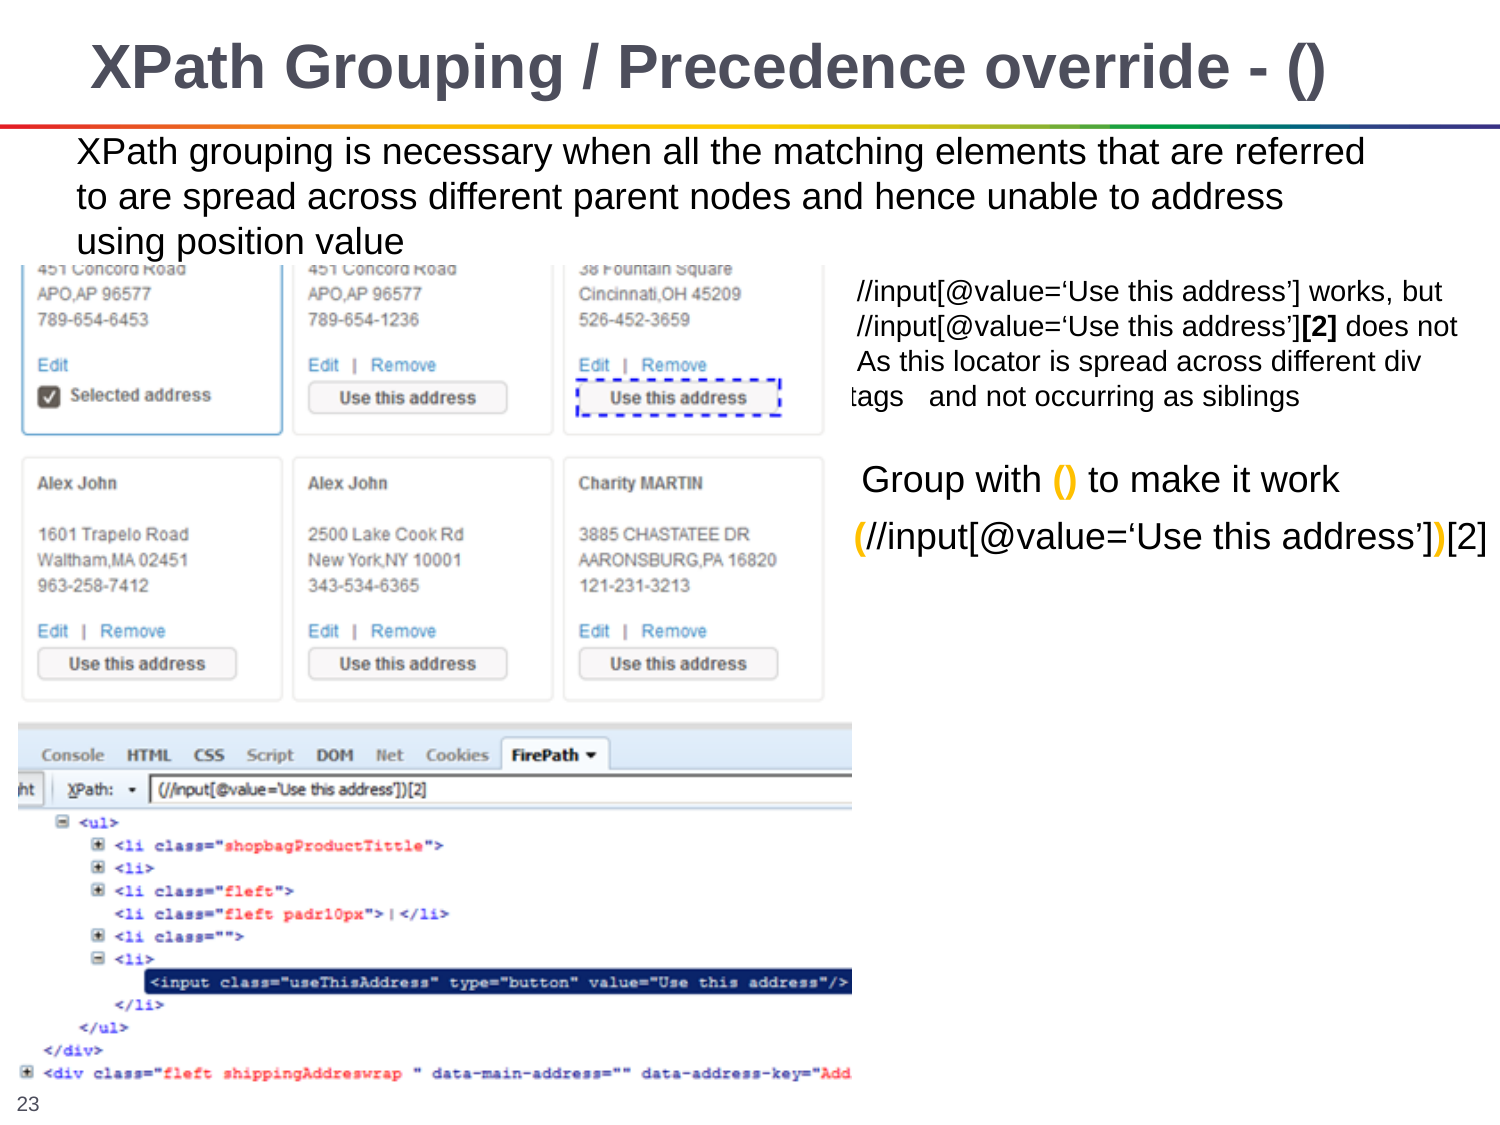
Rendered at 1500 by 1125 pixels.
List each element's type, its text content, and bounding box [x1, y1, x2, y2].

text_box //input[@value=‘Use this address’] works, but //input[@value=‘Use this address’][2] does not As this locator is spread across different div tags and not occurring as siblings [852, 265, 1500, 421]
text_box XPath grouping is necessary when all the matching elements that are referred to are spread across different parent nodes and hence unable to address using position value [61, 119, 1394, 265]
text_box (//input[@value=‘Use this address’])[2] [852, 504, 1500, 565]
picture [18, 265, 852, 1088]
text_box Group with () to make it work [852, 447, 1488, 508]
title XPath Grouping / Precedence override - () [75, 17, 1425, 109]
